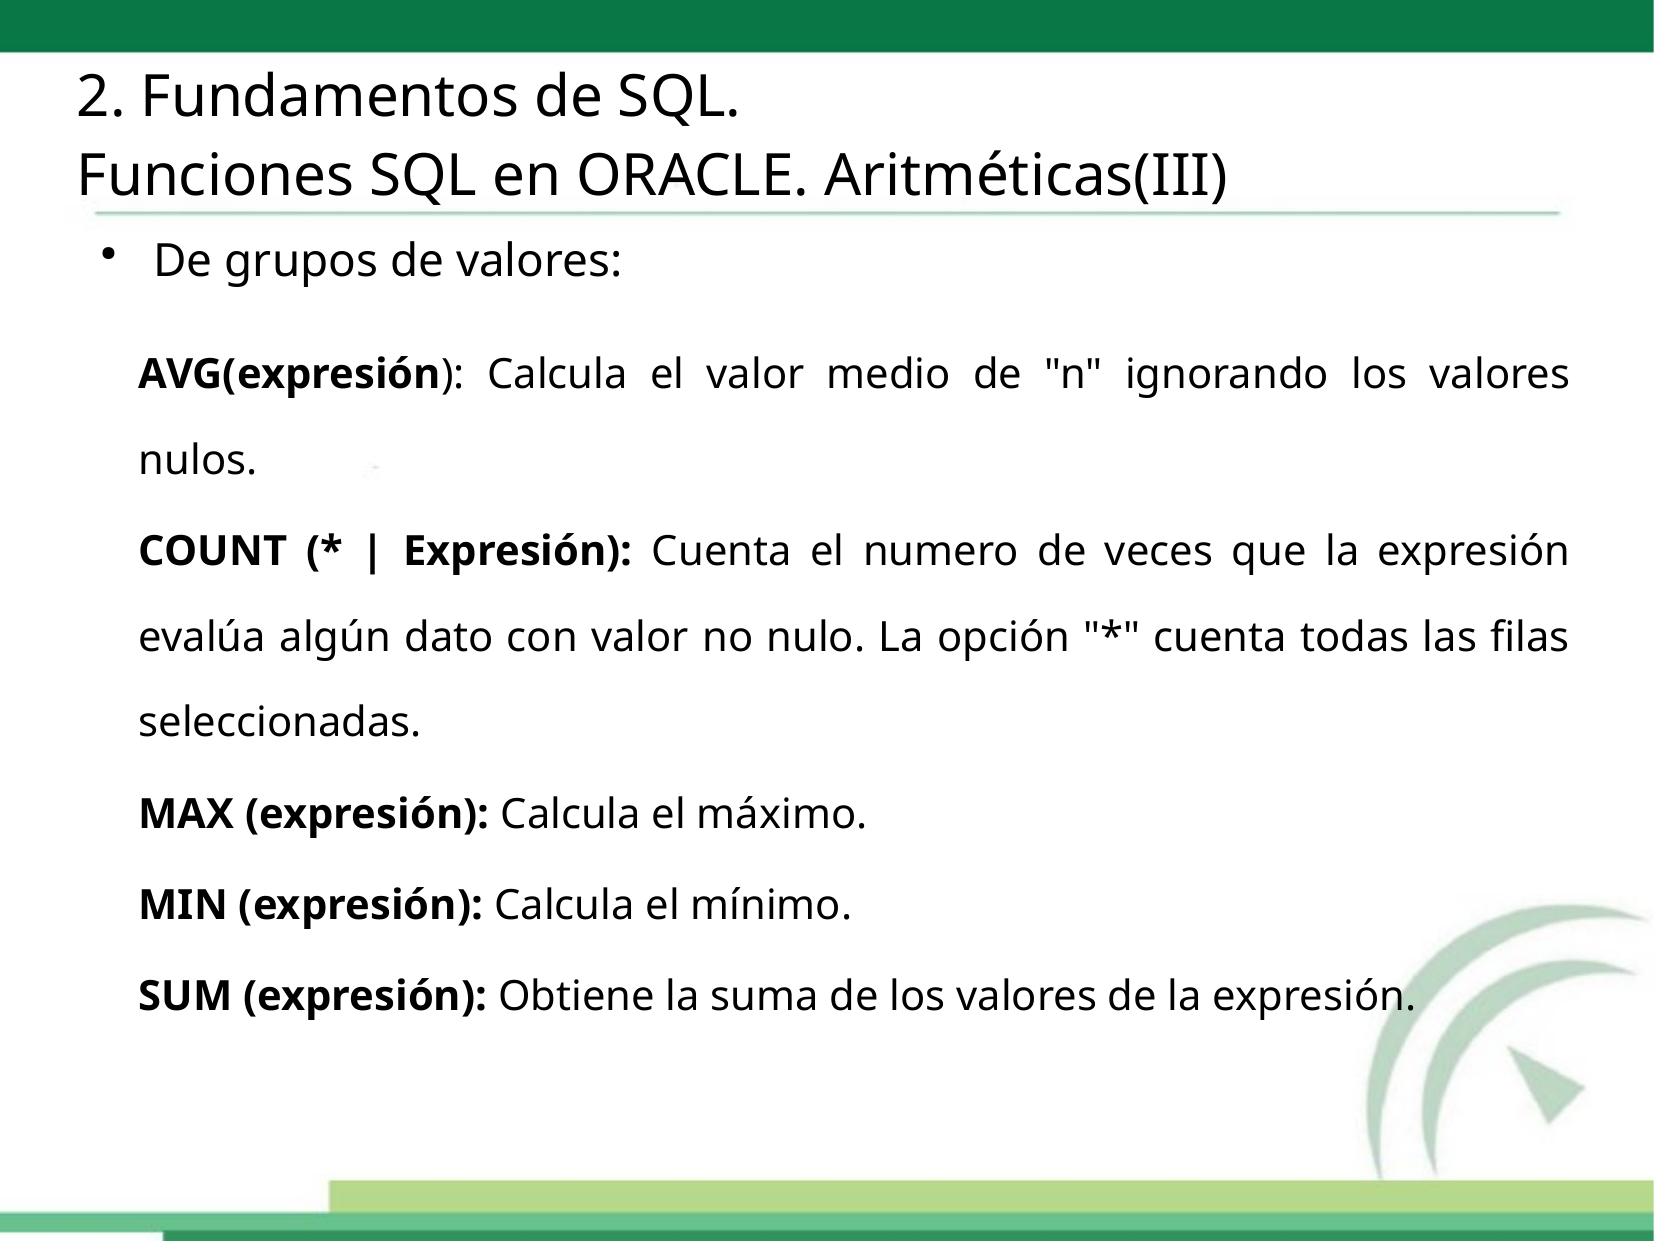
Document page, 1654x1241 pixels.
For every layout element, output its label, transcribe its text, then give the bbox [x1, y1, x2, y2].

list De grupos de valores: AVG(expresión): Calcula el valor medio de "n" ignorando los valores nulos. COUNT (* | Expresión): Cuenta el numero de veces que la expresión evalúa algún dato con valor no nulo. La opción "*" cuenta todas las filas seleccionadas. MAX (expresión): Calcula el máximo. MIN (expresión): Calcula el mínimo. SUM (expresión): Obtiene la suma de los valores de la expresión. [82, 236, 1571, 1034]
picture [0, 0, 1654, 1241]
title 2. Fundamentos de SQL. Funciones SQL en ORACLE. Aritméticas(III) [76, 29, 1625, 237]
